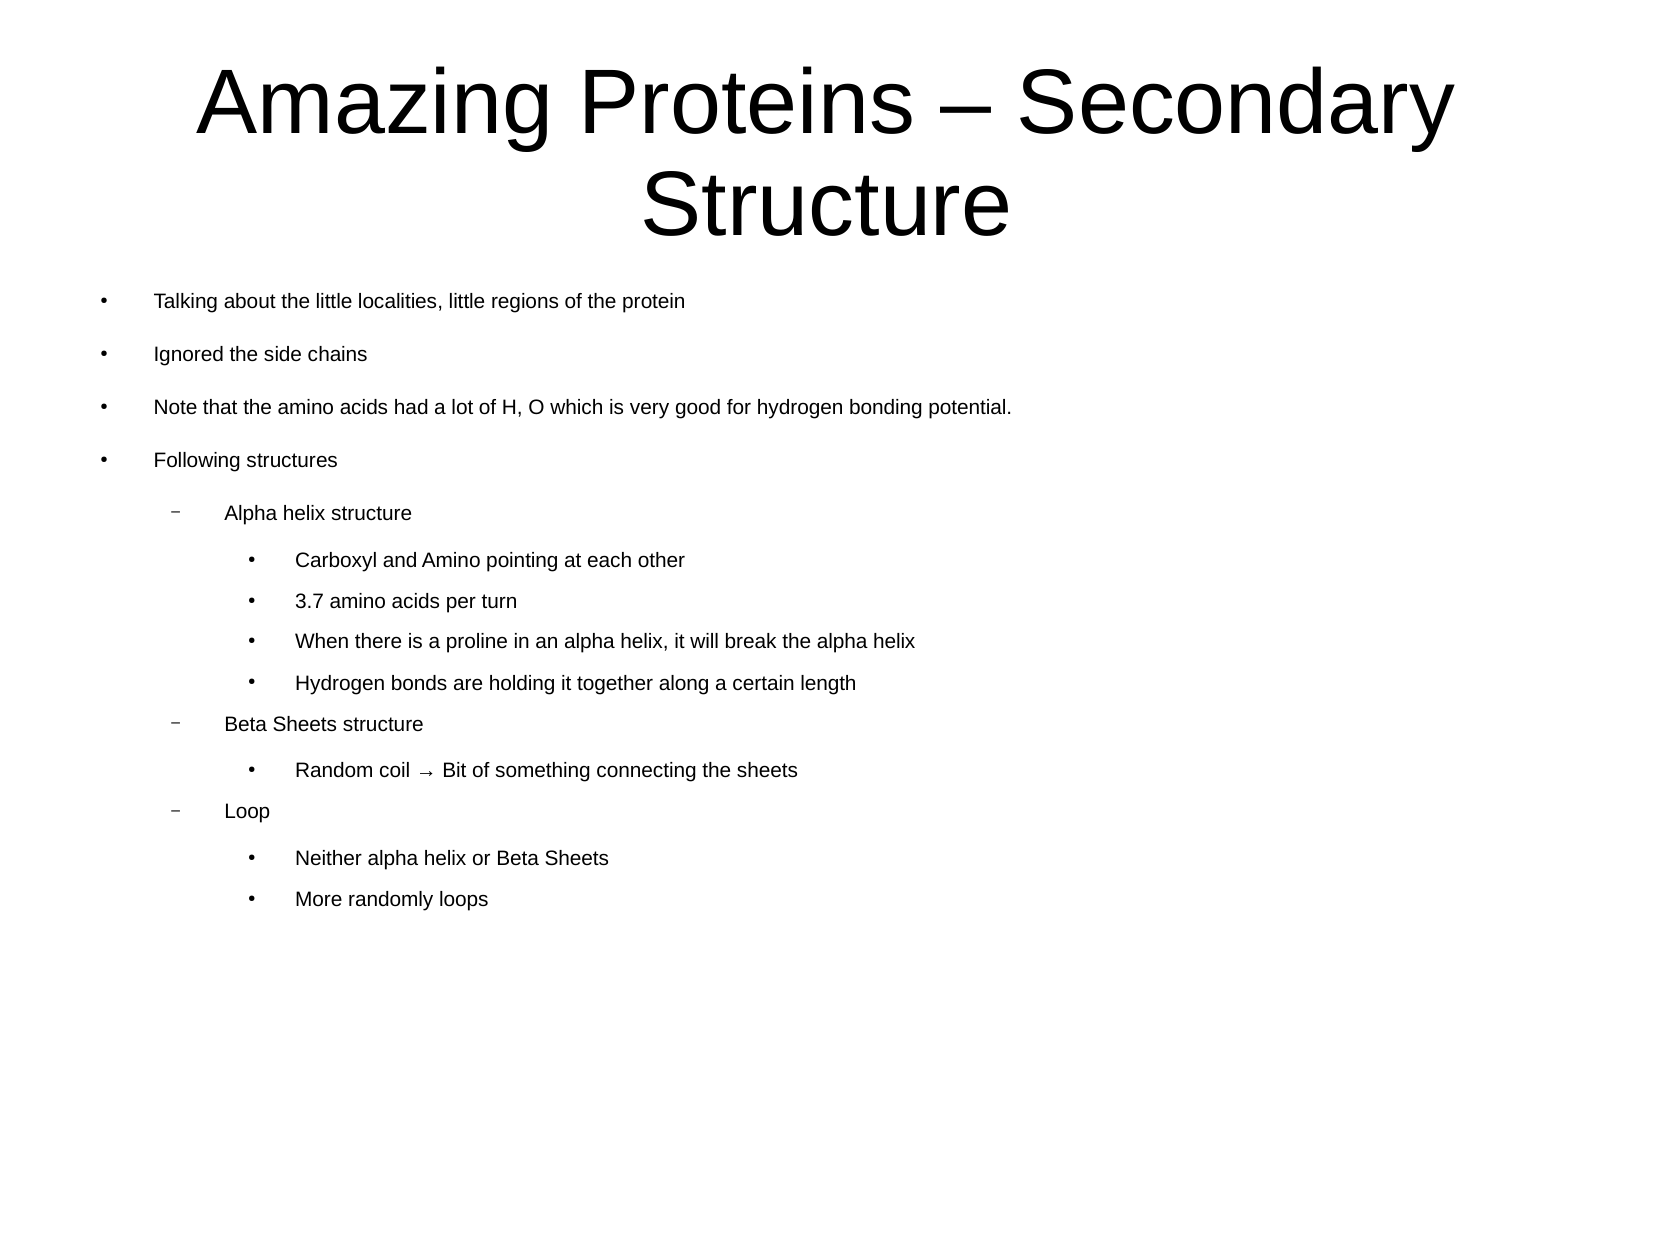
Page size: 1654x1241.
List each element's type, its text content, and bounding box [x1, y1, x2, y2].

list Talking about the little localities, little regions of the protein Ignored the side chains Note that the amino acids had a lot of H, O which is very good for hydrogen bonding potential. Following structures Alpha helix structure Carboxyl and Amino pointing at each other 3.7 amino acids per turn When there is a proline in an alpha helix, it will break the alpha helix Hydrogen bonds are holding it together along a certain length Beta Sheets structure Random coil → Bit of something connecting the sheets Loop Neither alpha helix or Beta Sheets More randomly loops [82, 290, 1571, 1216]
title Amazing Proteins – Secondary Structure [82, 49, 1571, 257]
